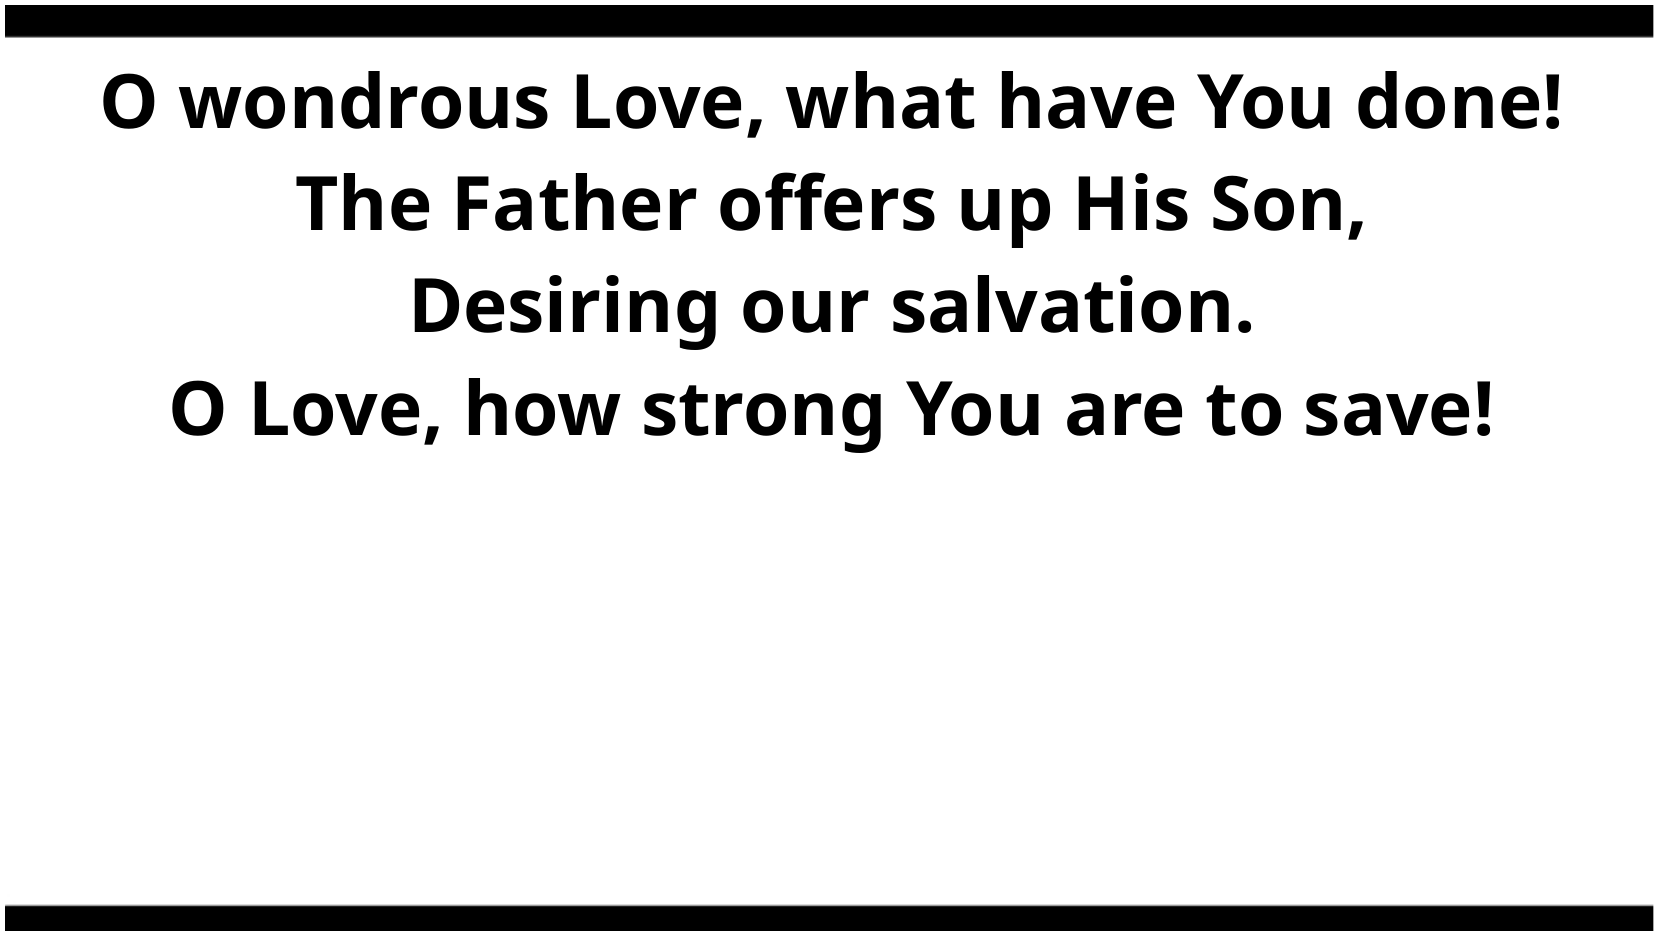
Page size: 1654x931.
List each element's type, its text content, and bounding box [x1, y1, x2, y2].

text_box O wondrous Love, what have You done! The Father offers up His Son, Desiring our salvation. O Love, how strong You are to save! [60, 40, 1606, 455]
picture [5, 5, 1654, 931]
